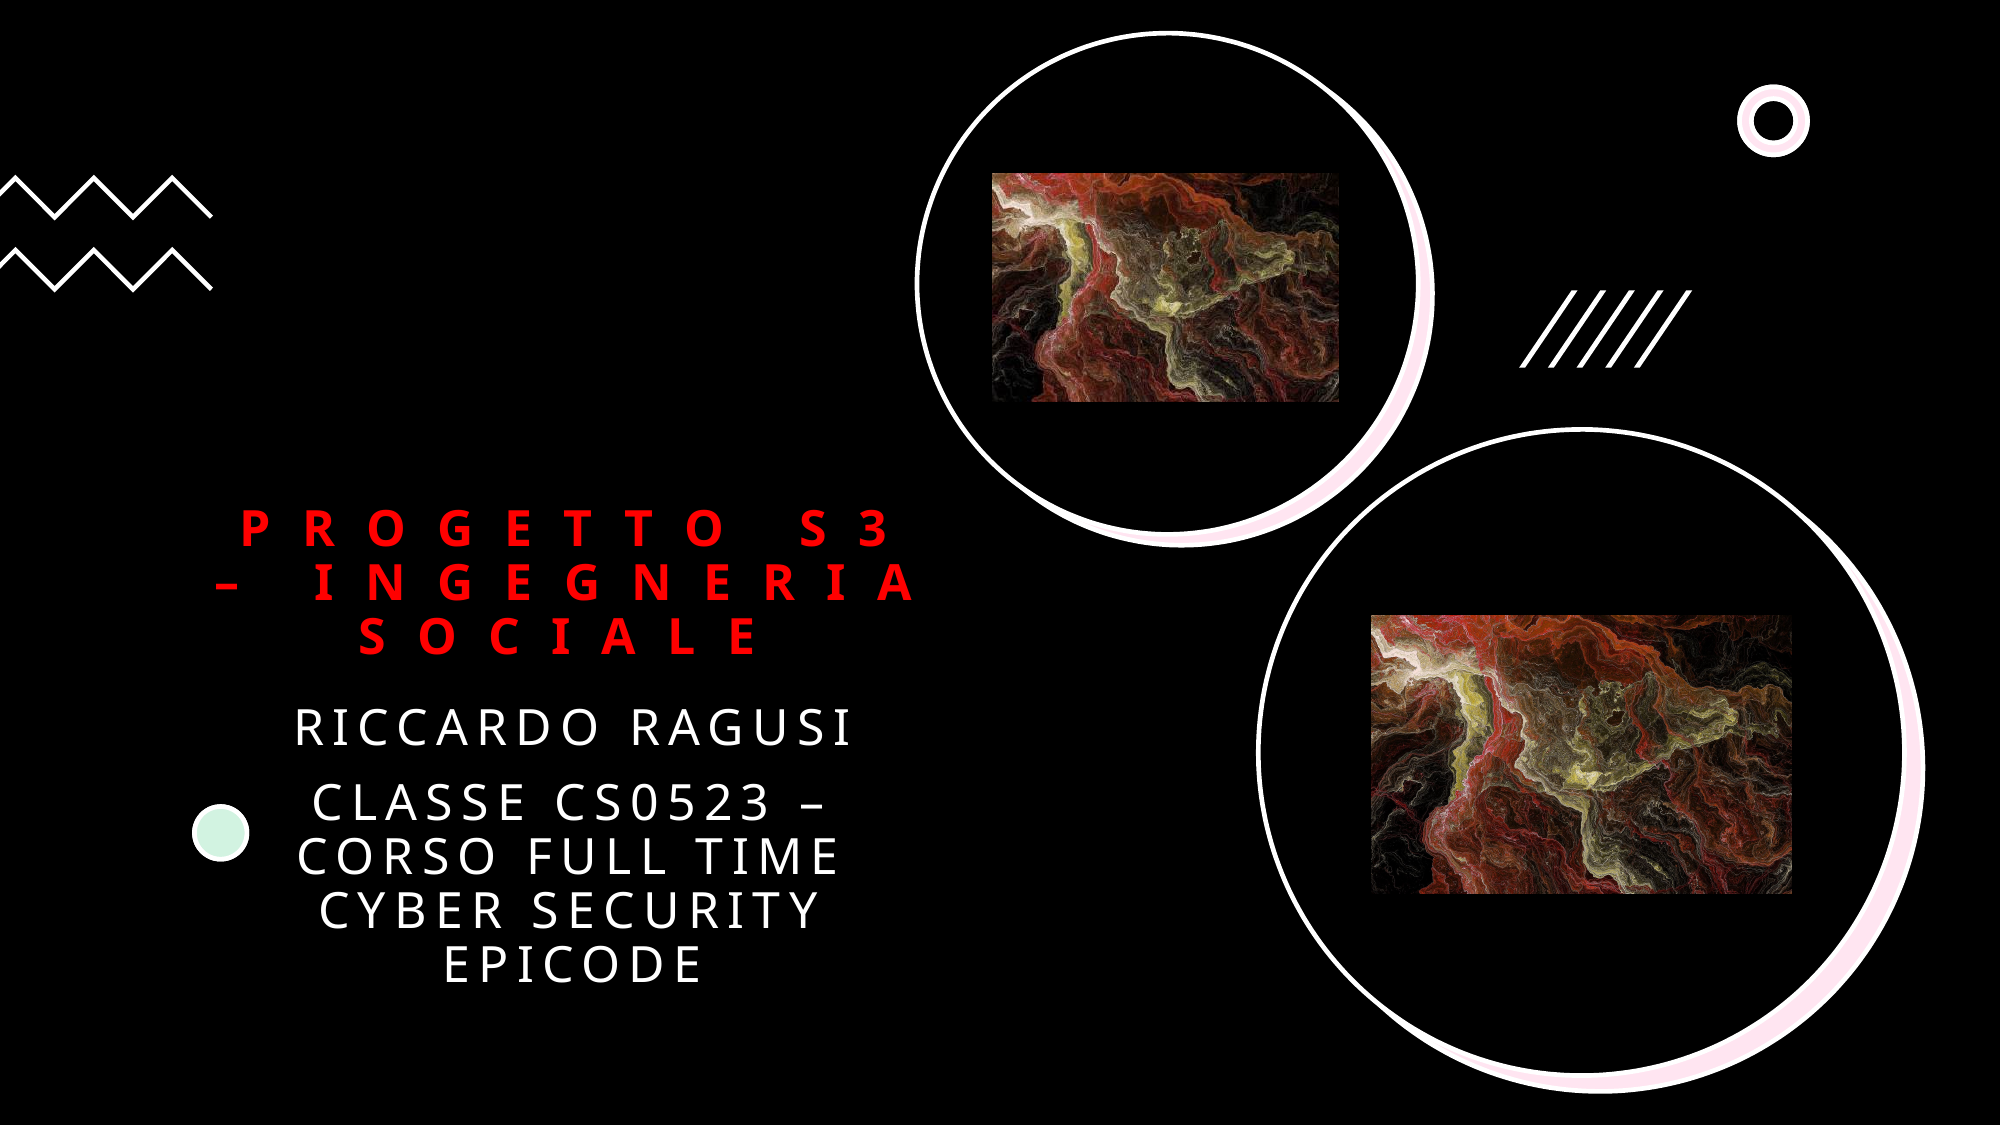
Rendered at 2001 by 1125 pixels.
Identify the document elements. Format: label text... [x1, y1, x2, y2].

title PROGETTO S3 – INGEGNERIA SOCIALE [183, 422, 975, 674]
picture [992, 173, 1339, 402]
picture [1371, 615, 1792, 894]
text_box [0, 0, 2000, 1125]
subtitle RICCARDO RAGUSI CLASSE CS0523 – CORSO FULL TIME CYBER SECURITY EPICODE [274, 695, 870, 1006]
